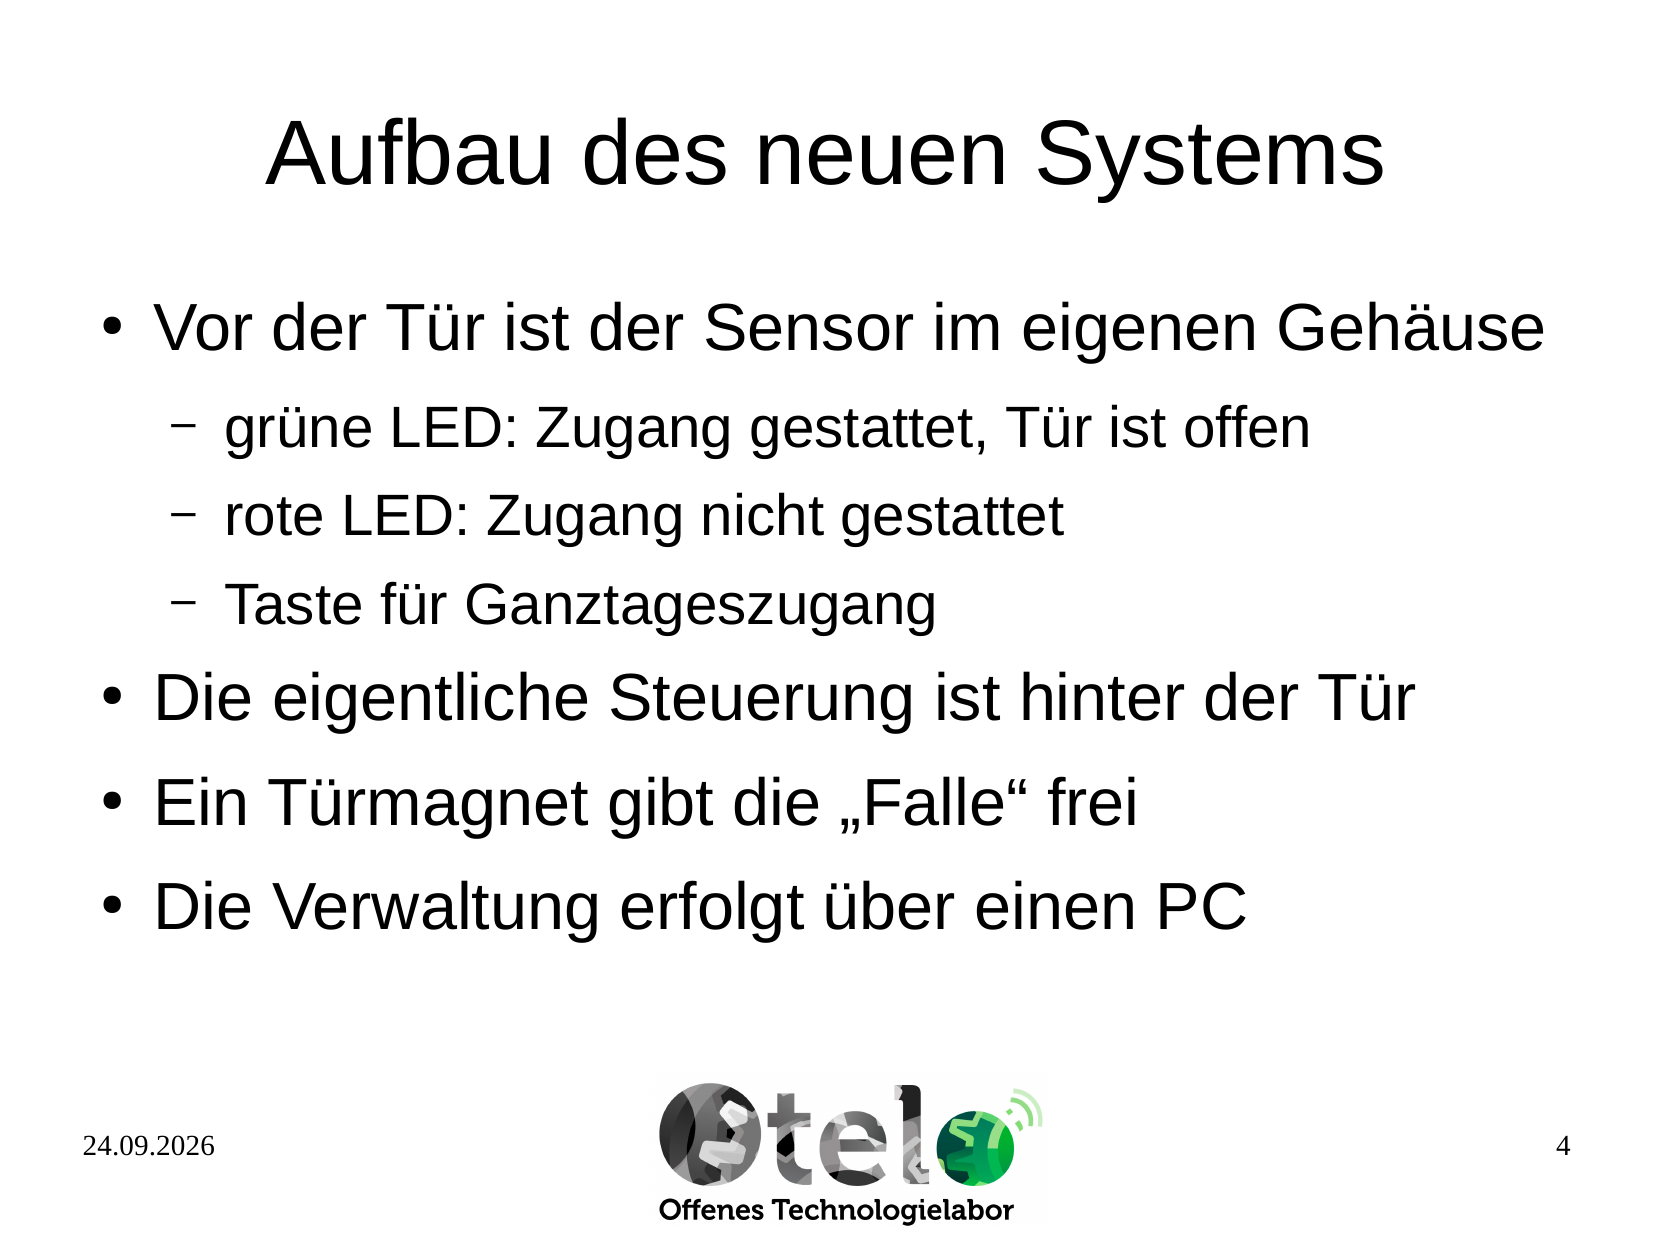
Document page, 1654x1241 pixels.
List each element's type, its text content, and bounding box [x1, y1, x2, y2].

list Vor der Tür ist der Sensor im eigenen Gehäuse grüne LED: Zugang gestattet, Tür ist offen rote LED: Zugang nicht gestattet Taste für Ganztageszugang Die eigentliche Steuerung ist hinter der Tür Ein Türmagnet gibt die „Falle“ frei Die Verwaltung erfolgt über einen PC [82, 290, 1571, 1010]
picture [649, 1071, 1050, 1229]
title Aufbau des neuen Systems [82, 49, 1571, 257]
